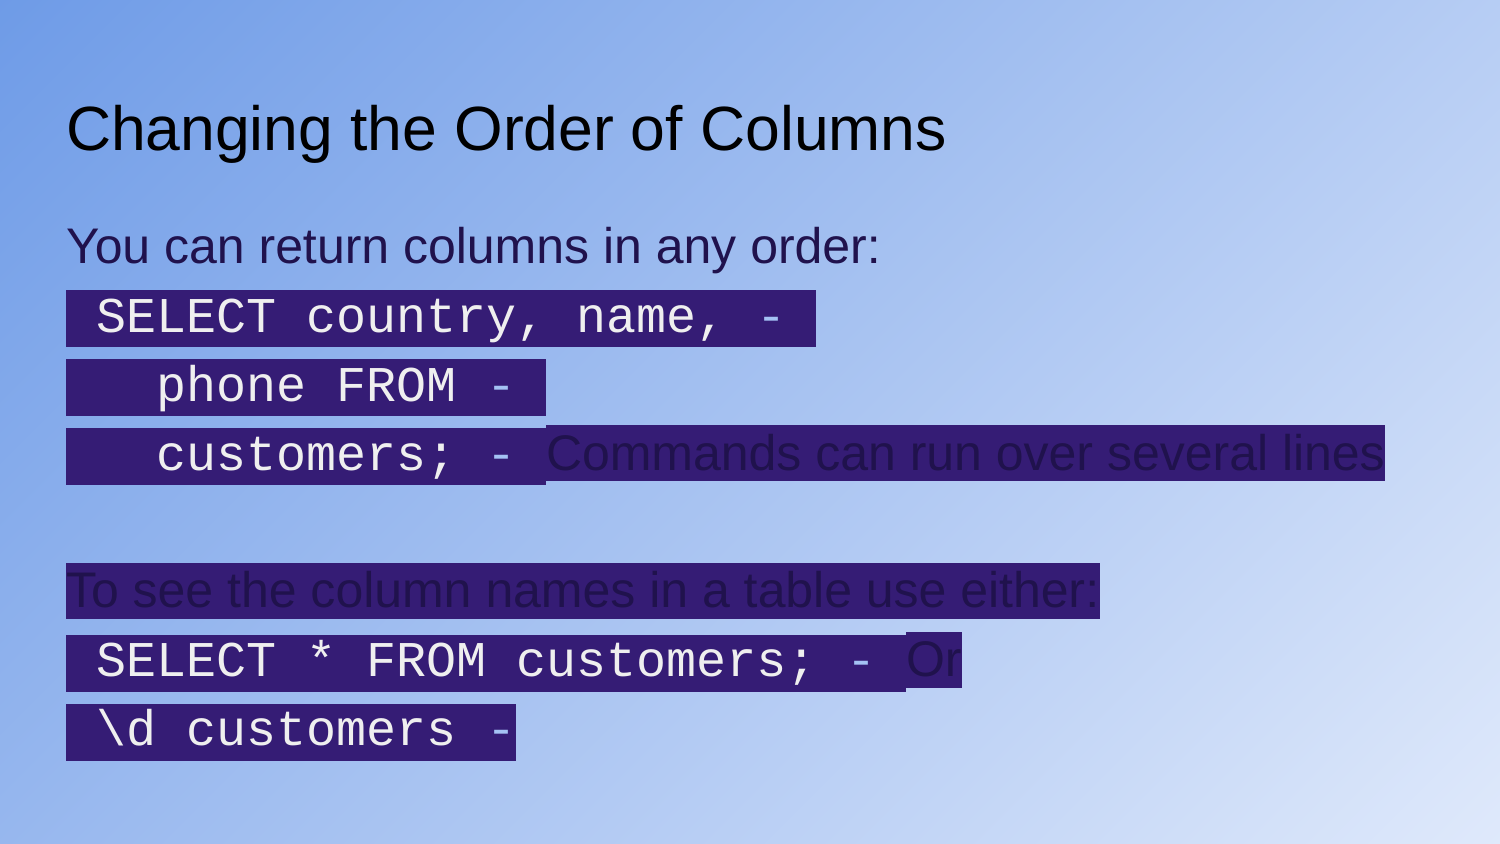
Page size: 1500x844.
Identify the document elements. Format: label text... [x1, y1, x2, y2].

title Changing the Order of Columns [51, 72, 1449, 167]
list You can return columns in any order: SELECT country, name, - phone FROM - customers; - Commands can run over several lines To see the column names in a table use either: SELECT * FROM customers; - Or \d customers - [51, 189, 1466, 750]
